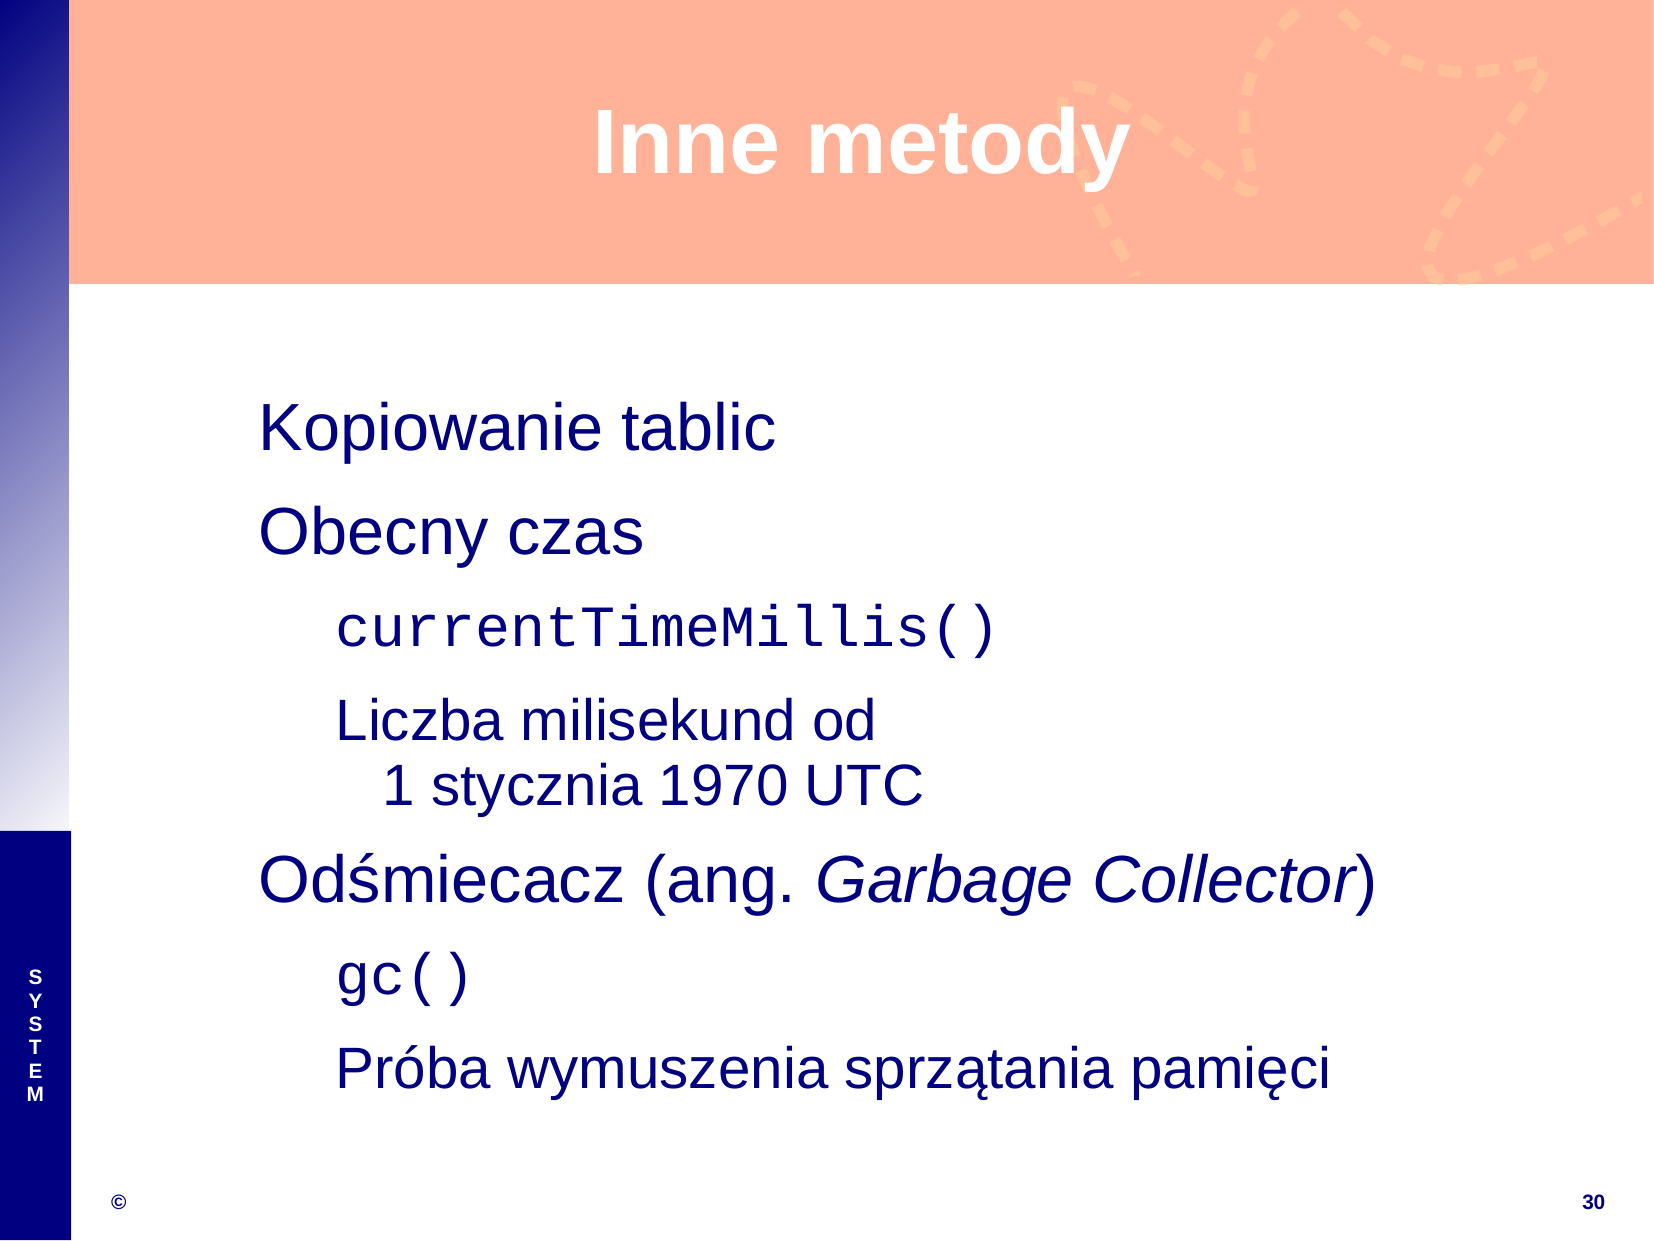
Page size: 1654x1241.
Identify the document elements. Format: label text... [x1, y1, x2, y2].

title Inne metody [70, 37, 1654, 246]
list Kopiowanie tablic Obecny czas currentTimeMillis() Liczba milisekund od 1 stycznia 1970 UTC Odśmiecacz (ang. Garbage Collector) gc() Próba wymuszenia sprzątania pamięci [267, 390, 1458, 1094]
text_box S Y S T E M [0, 830, 71, 1241]
